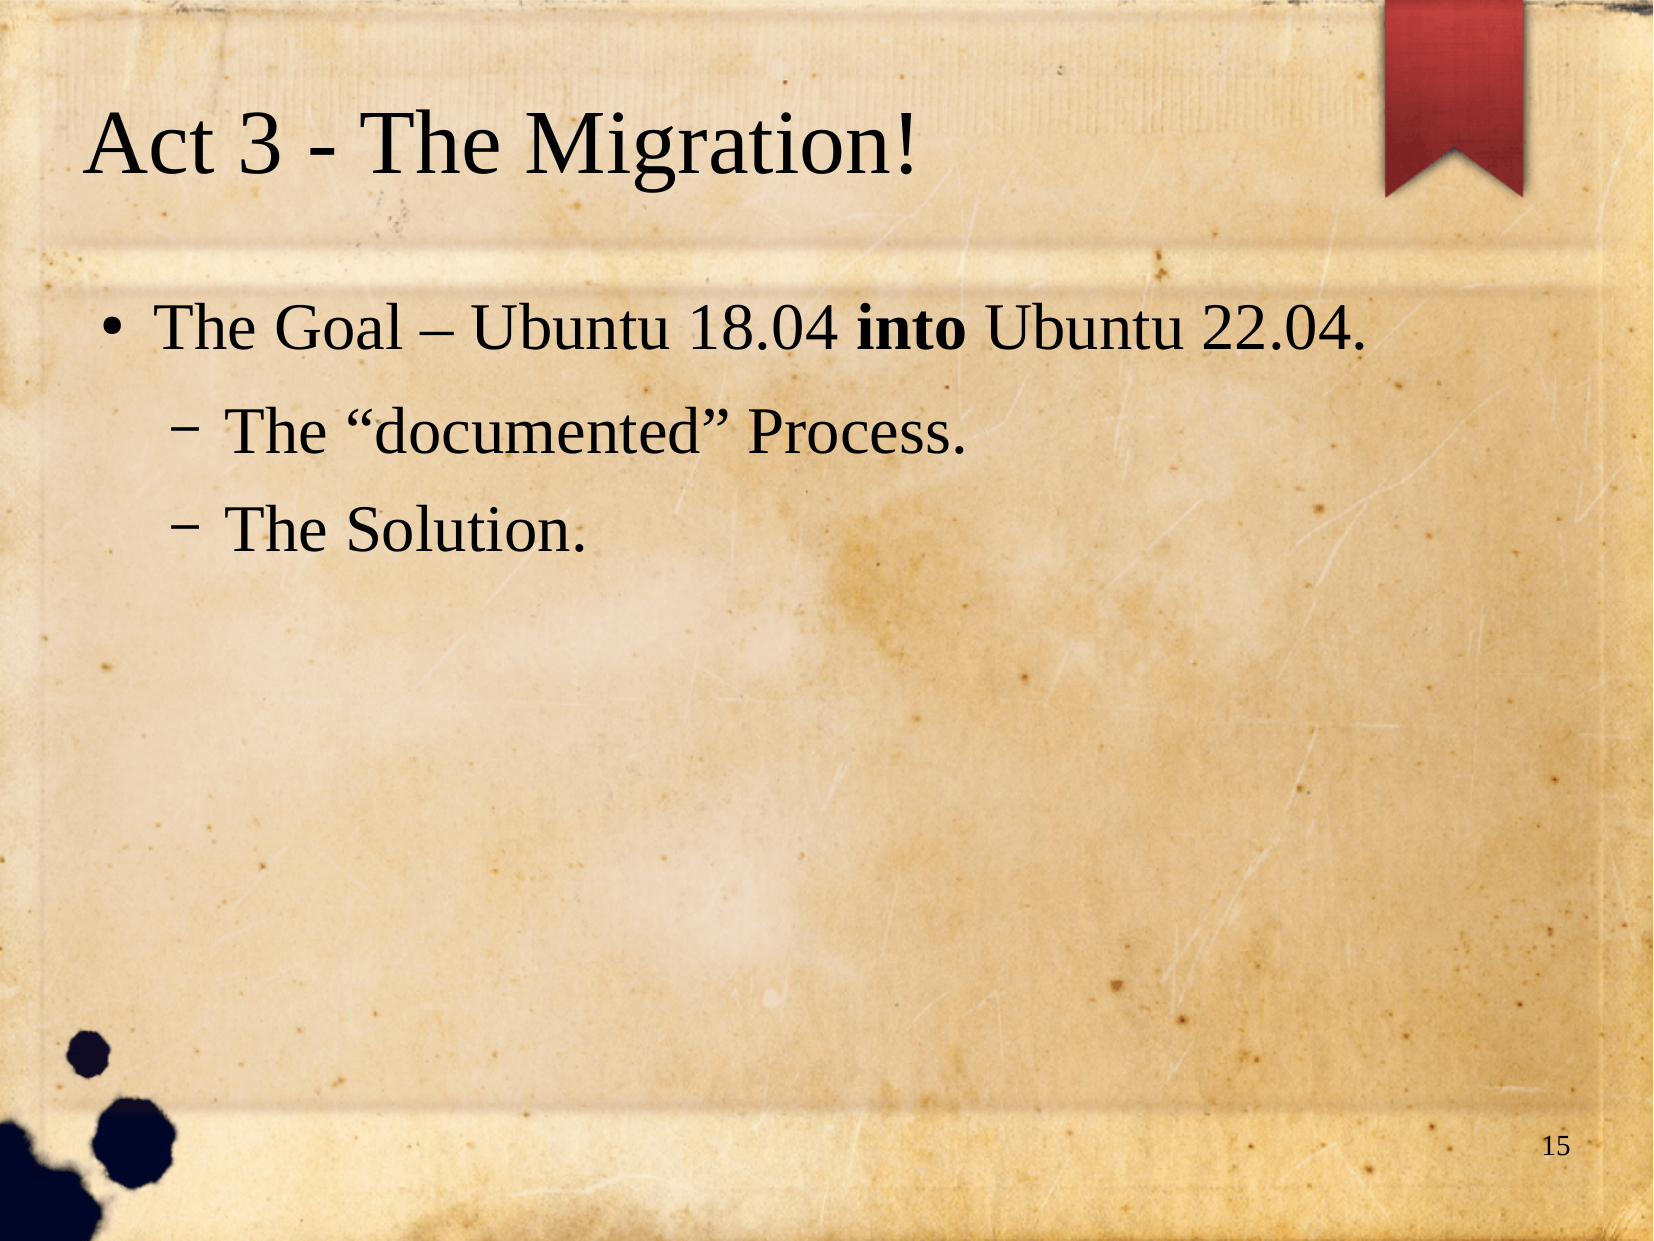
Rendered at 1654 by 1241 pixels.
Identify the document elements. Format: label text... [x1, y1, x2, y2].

title Act 3 - The Migration! [82, 49, 1347, 237]
list The Goal – Ubuntu 18.04 into Ubuntu 22.04. The “documented” Process. The Solution. [82, 290, 1538, 1010]
picture [0, 0, 1654, 1241]
